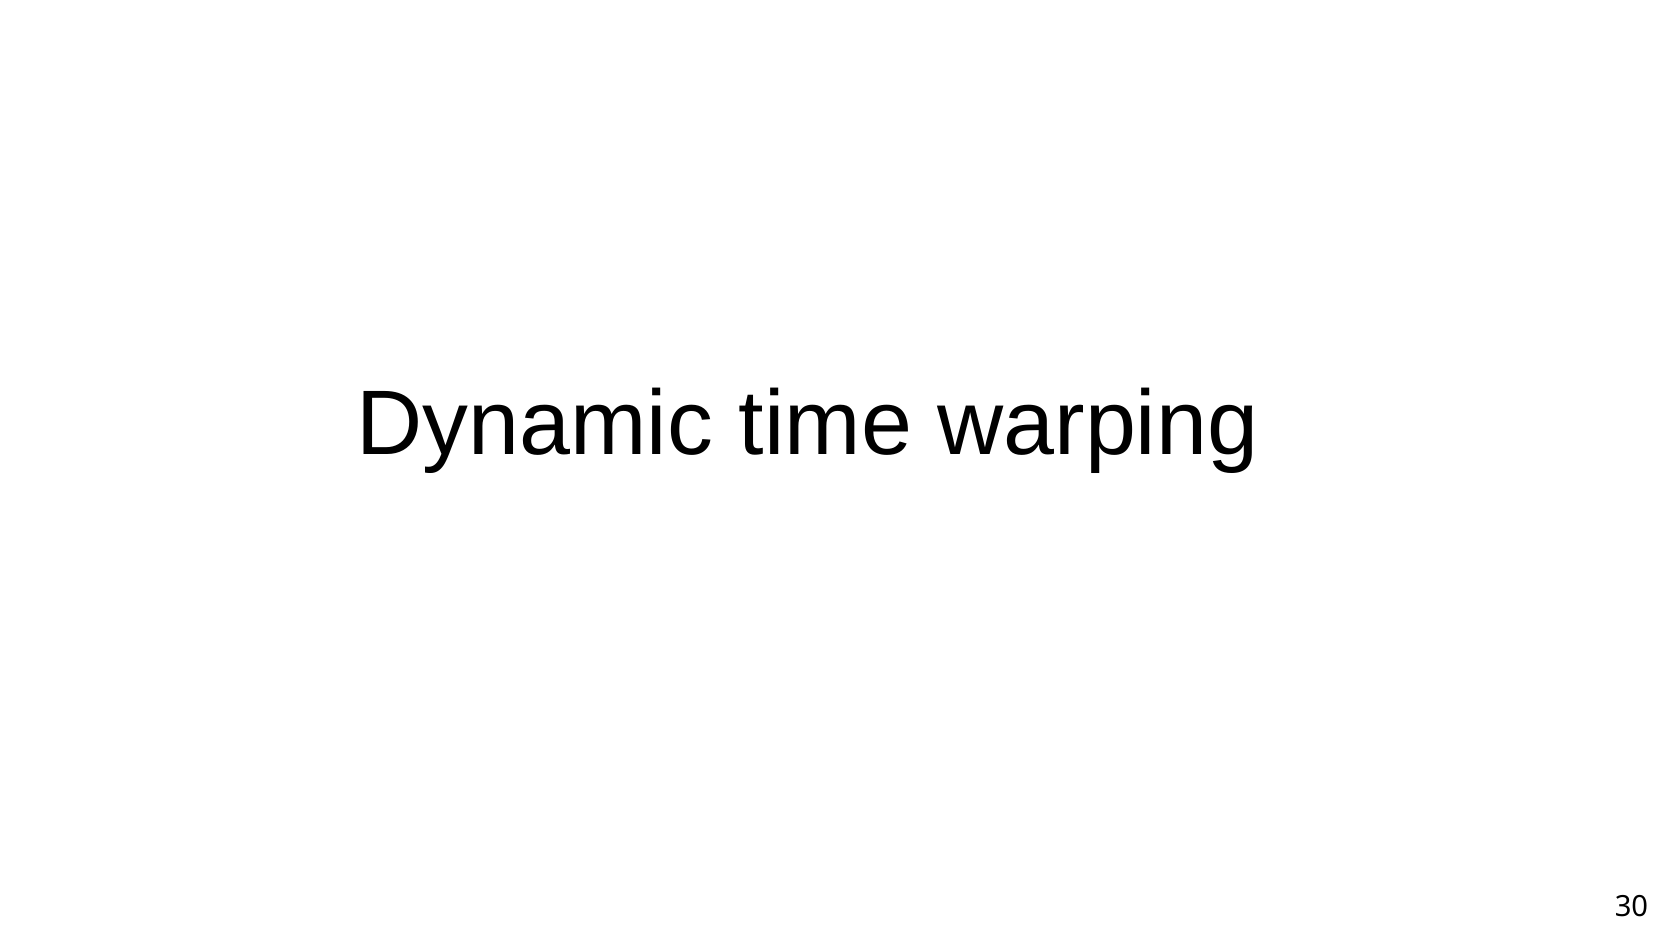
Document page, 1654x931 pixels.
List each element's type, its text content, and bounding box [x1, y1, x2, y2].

title Dynamic time warping [64, 345, 1553, 501]
